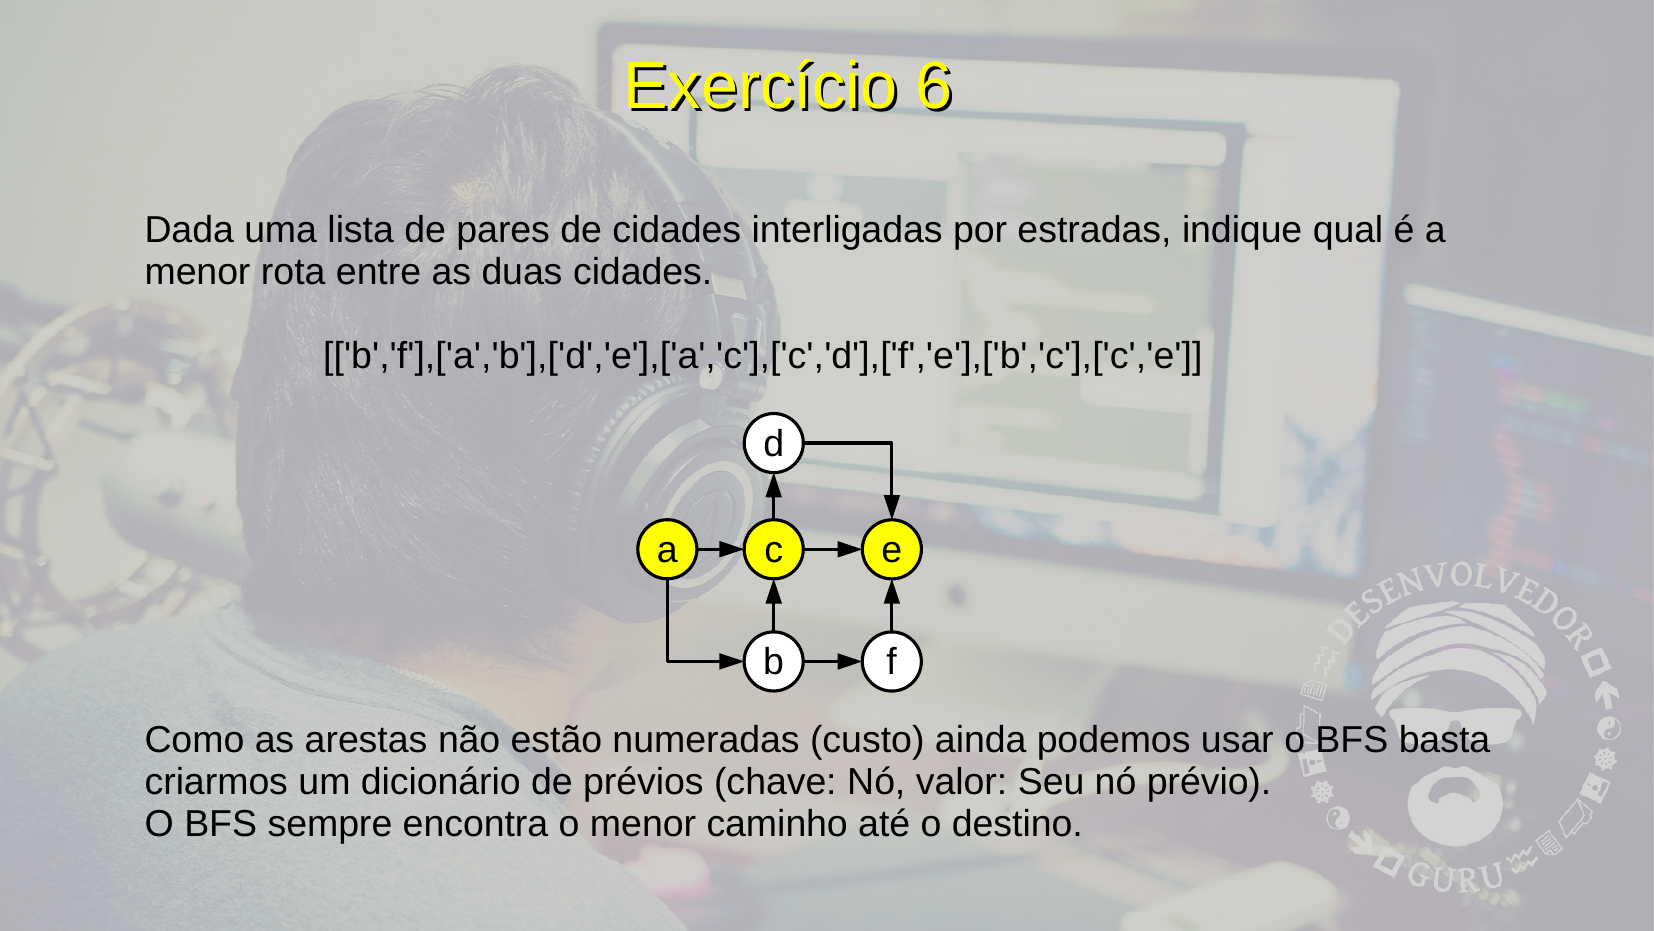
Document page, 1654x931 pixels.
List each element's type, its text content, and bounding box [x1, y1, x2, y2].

text_box Como as arestas não estão numeradas (custo) ainda podemos usar o BFS basta criarmos um dicionário de prévios (chave: Nó, valor: Seu nó prévio). O BFS sempre encontra o menor caminho até o destino. [129, 710, 1517, 886]
text_box f [862, 632, 922, 692]
text_box Exercício 6 [608, 40, 1241, 130]
text_box e [862, 519, 922, 579]
text_box c [744, 519, 804, 579]
text_box a [637, 519, 697, 579]
text_box Dada uma lista de pares de cidades interligadas por estradas, indique qual é a menor rota entre as duas cidades. [['b','f'],['a','b'],['d','e'],['a','c'],['c','d'],['f','e'],['b','c'],['c','e']] [129, 200, 1560, 426]
text_box d [744, 413, 804, 473]
text_box b [744, 631, 804, 692]
